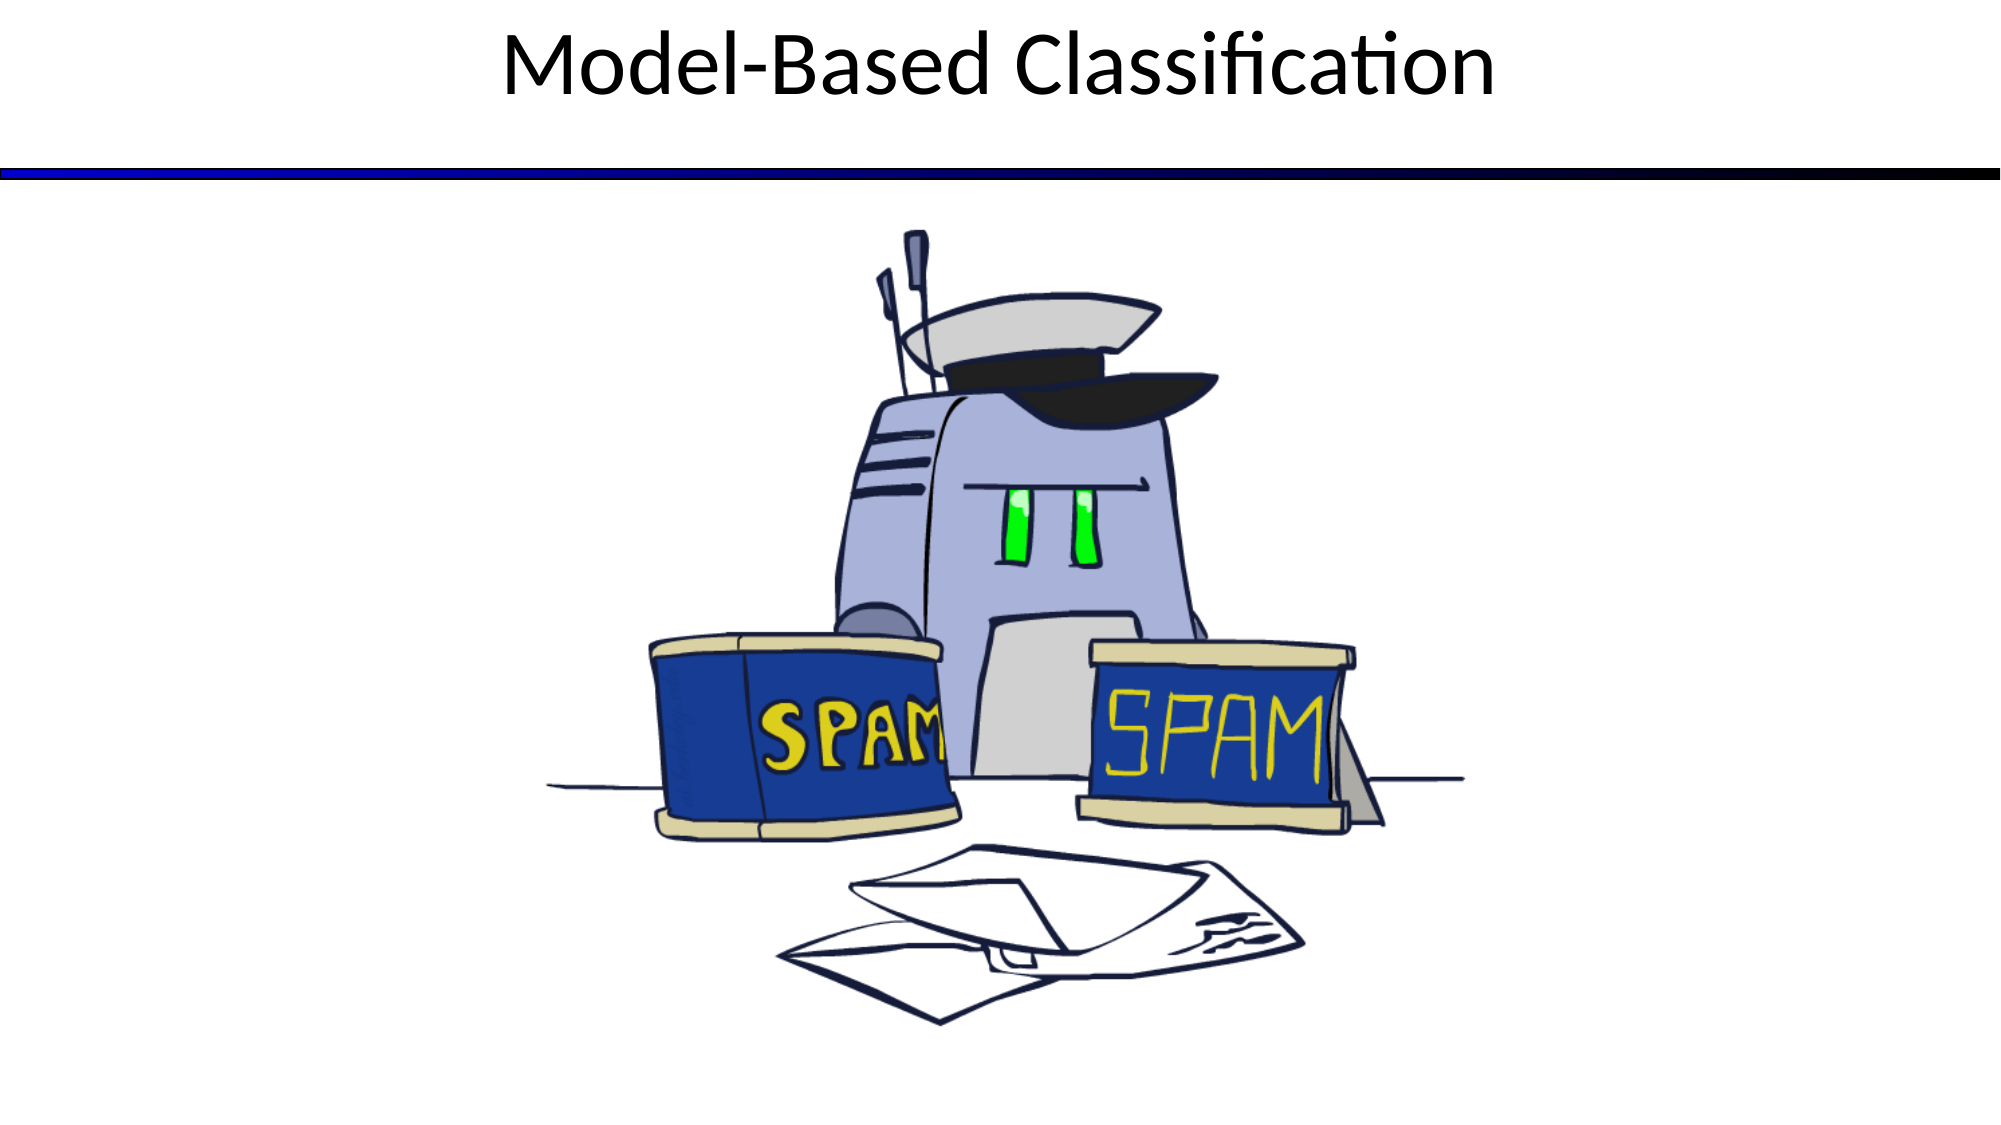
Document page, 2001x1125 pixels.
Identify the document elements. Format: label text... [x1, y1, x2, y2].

picture [512, 214, 1488, 1045]
title Model-Based Classification [0, 0, 2000, 184]
